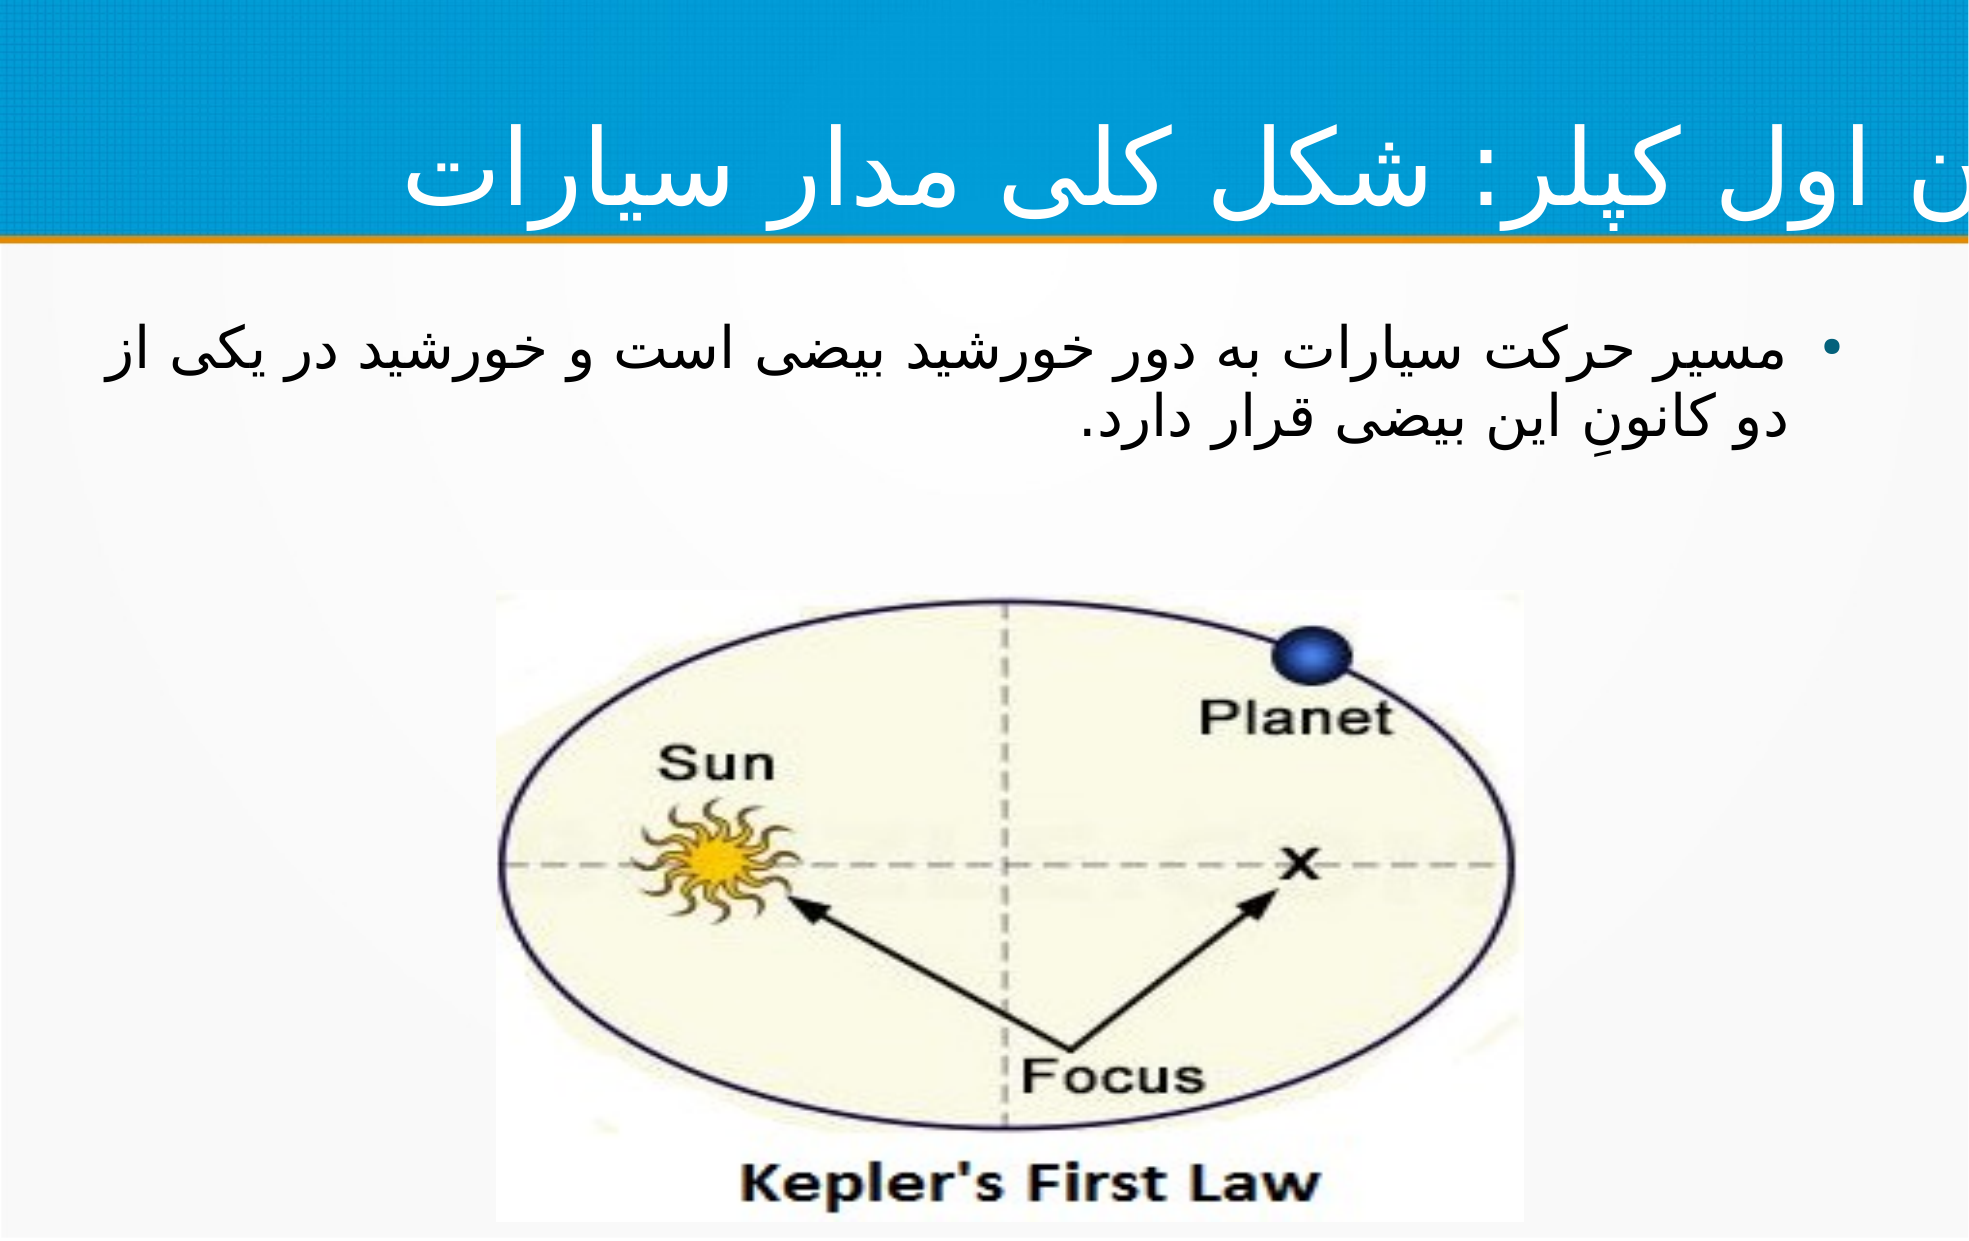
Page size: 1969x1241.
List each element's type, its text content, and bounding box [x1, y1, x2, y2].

picture [0, 233, 1969, 1241]
title قانون اول کپلر: شکل کلی مدار سیارات [401, 23, 1969, 231]
list مسیر حرکت سیارات به دور خورشید بیضی است و خورشید در یکی از دو کانونِ این بیضی قرار دارد. [98, 315, 1861, 1081]
